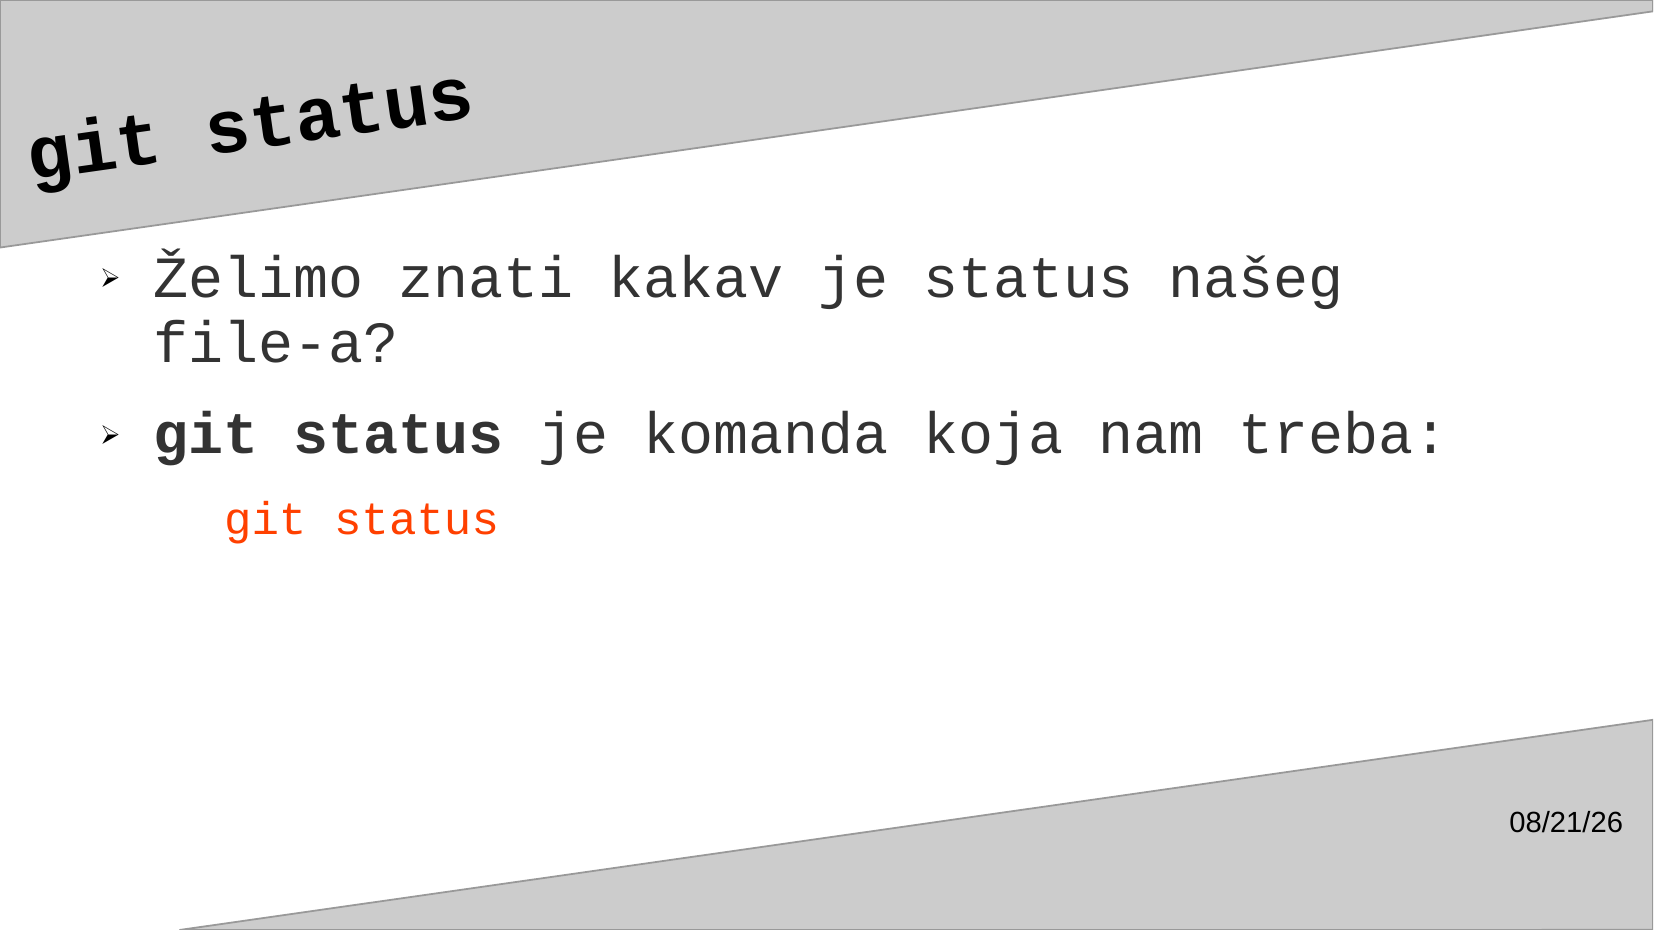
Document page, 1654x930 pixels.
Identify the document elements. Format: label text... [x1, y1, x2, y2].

list Želimo znati kakav je status našeg file-a? git status je komanda koja nam treba: git status [82, 248, 1538, 788]
title git status [16, 0, 1501, 239]
